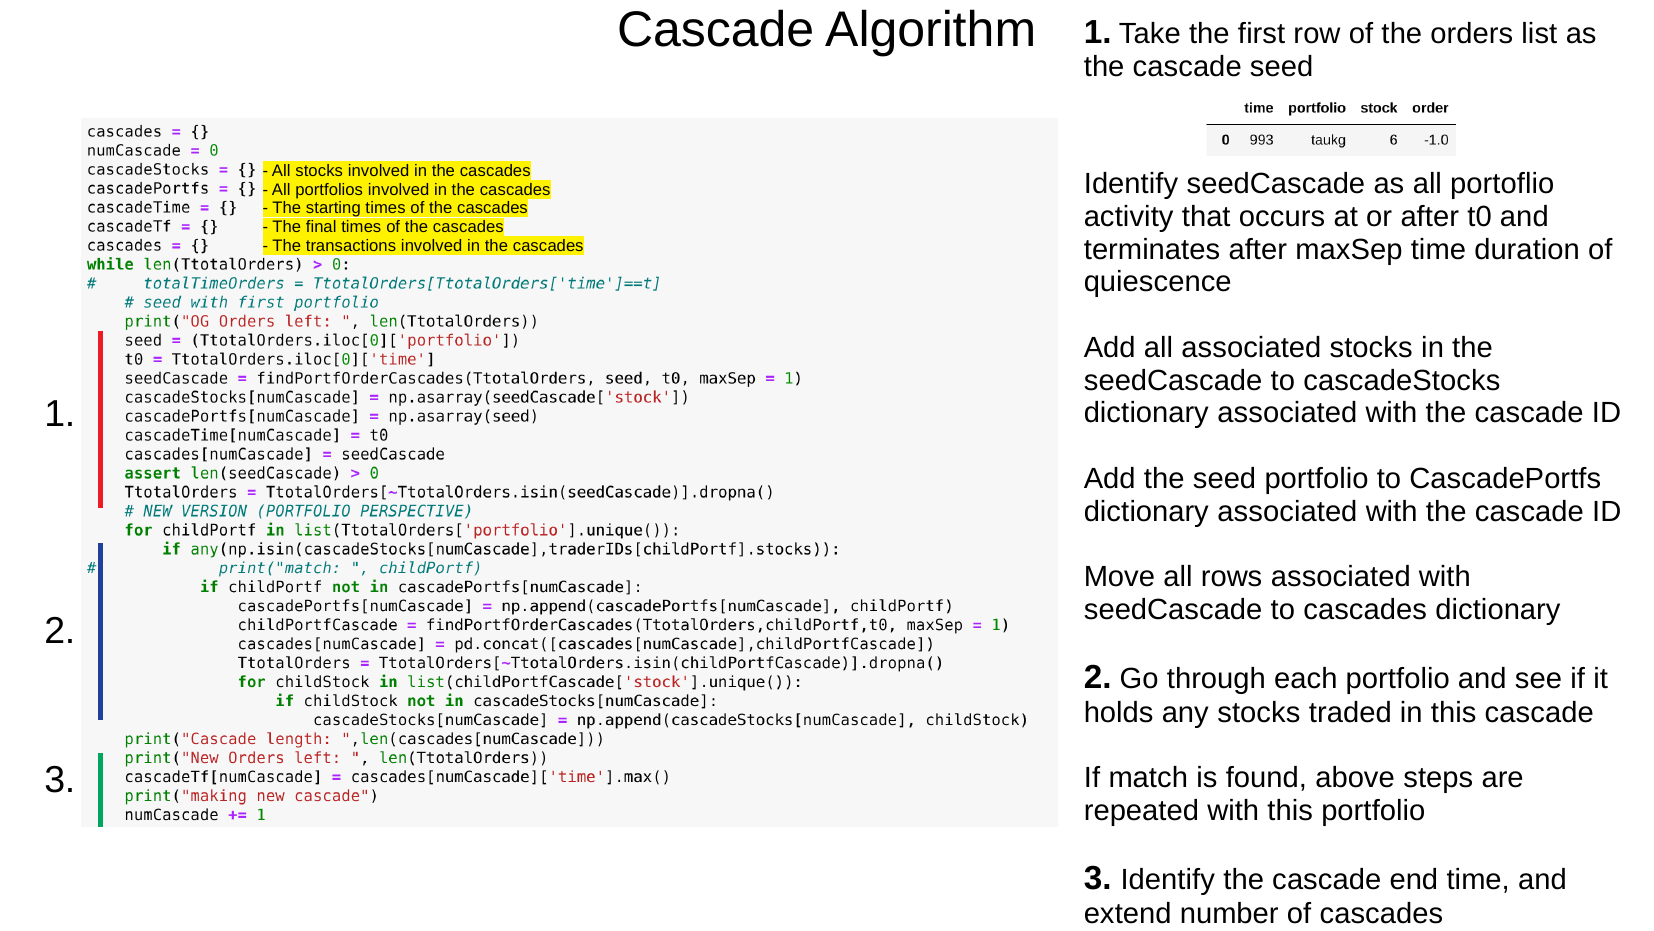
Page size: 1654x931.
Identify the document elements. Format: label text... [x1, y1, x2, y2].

text_box 3. [29, 751, 101, 851]
text_box 1. [29, 385, 101, 485]
title Cascade Algorithm [82, 0, 1571, 60]
picture [1192, 94, 1465, 162]
text_box 2. [29, 602, 101, 702]
text_box - All stocks involved in the cascades - All portfolios involved in the cascades - The starting times of the cascades - The final times of the cascades - The transactions involved in the cascades [248, 153, 600, 263]
text_box 1. Take the first row of the orders list as the cascade seed Identify seedCascade as all portoflio activity that occurs at or after t0 and terminates after maxSep time duration of quiescence Add all associated stocks in the seedCascade to cascadeStocks dictionary associated with the cascade ID Add the seed portfolio to CascadePortfs dictionary associated with the cascade ID Move all rows associated with seedCascade to cascades dictionary 2. Go through each portfolio and see if it holds any stocks traded in this cascade If match is found, above steps are repeated with this portfolio 3. Identify the cascade end time, and extend number of cascades [1068, 5, 1648, 931]
picture [81, 118, 1058, 827]
